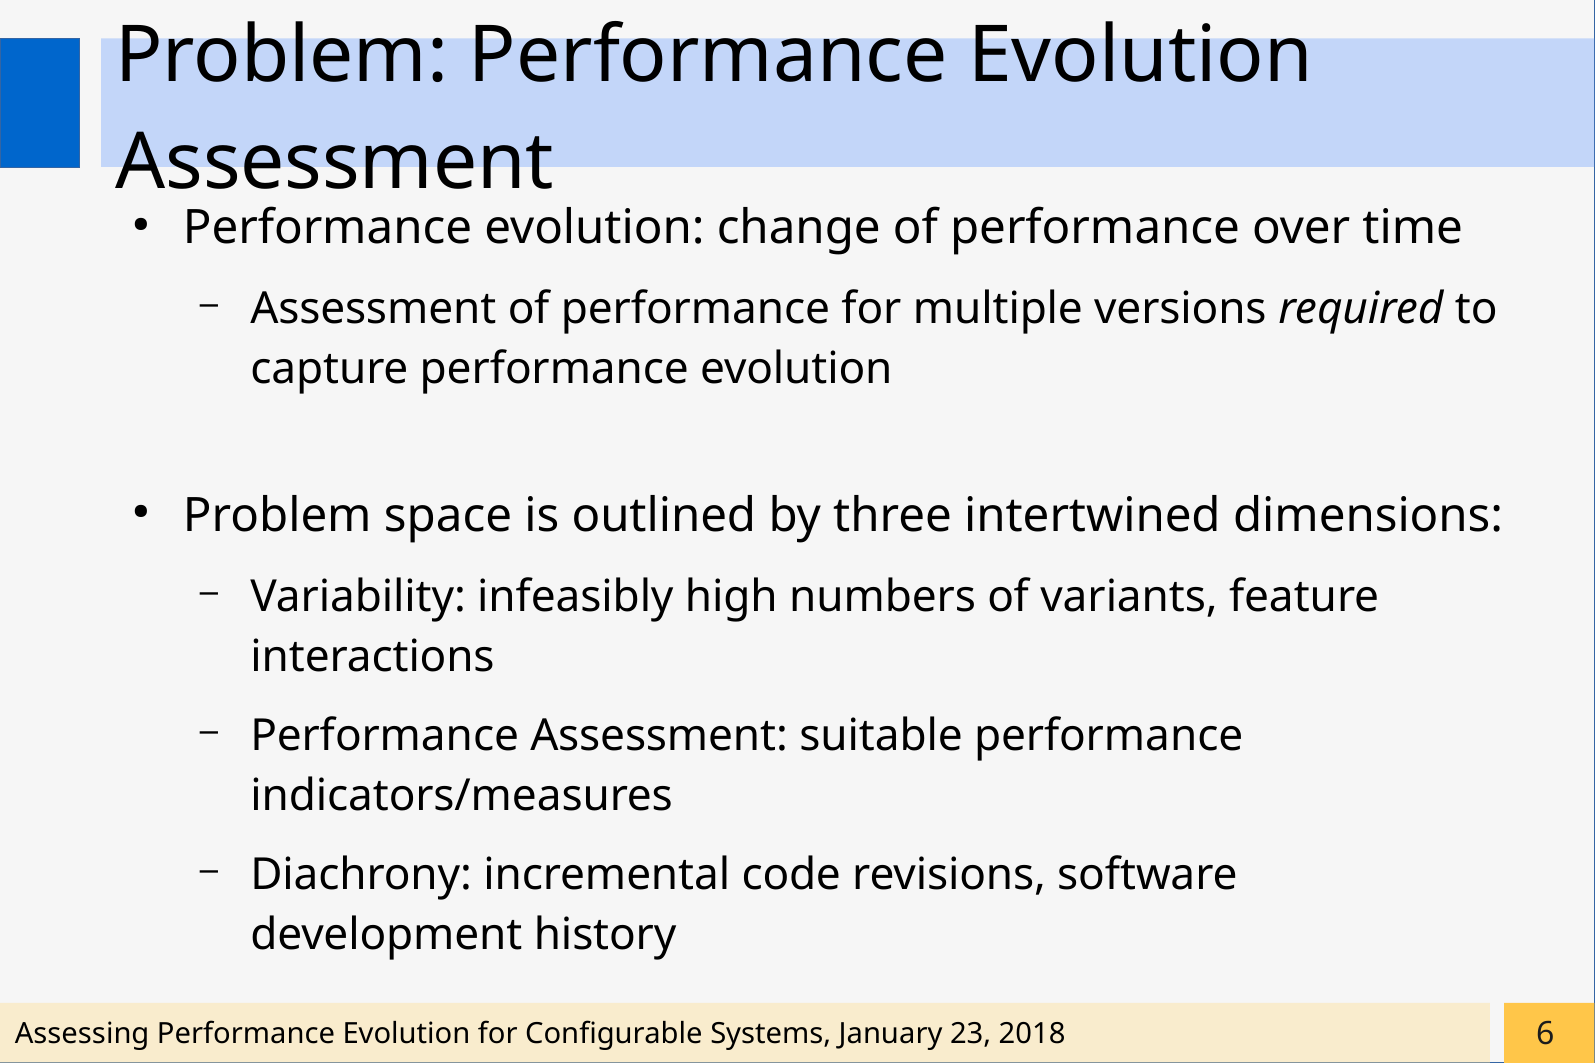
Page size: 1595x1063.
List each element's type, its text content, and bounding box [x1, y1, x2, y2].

title Problem: Performance Evolution Assessment [115, 42, 1515, 168]
list Performance evolution: change of performance over time Assessment of performance for multiple versions required to capture performance evolution Problem space is outlined by three intertwined dimensions: Variability: infeasibly high numbers of variants, feature interactions Performance Assessment: suitable performance indicators/measures Diachrony: incremental code revisions, software development history [115, 192, 1515, 978]
